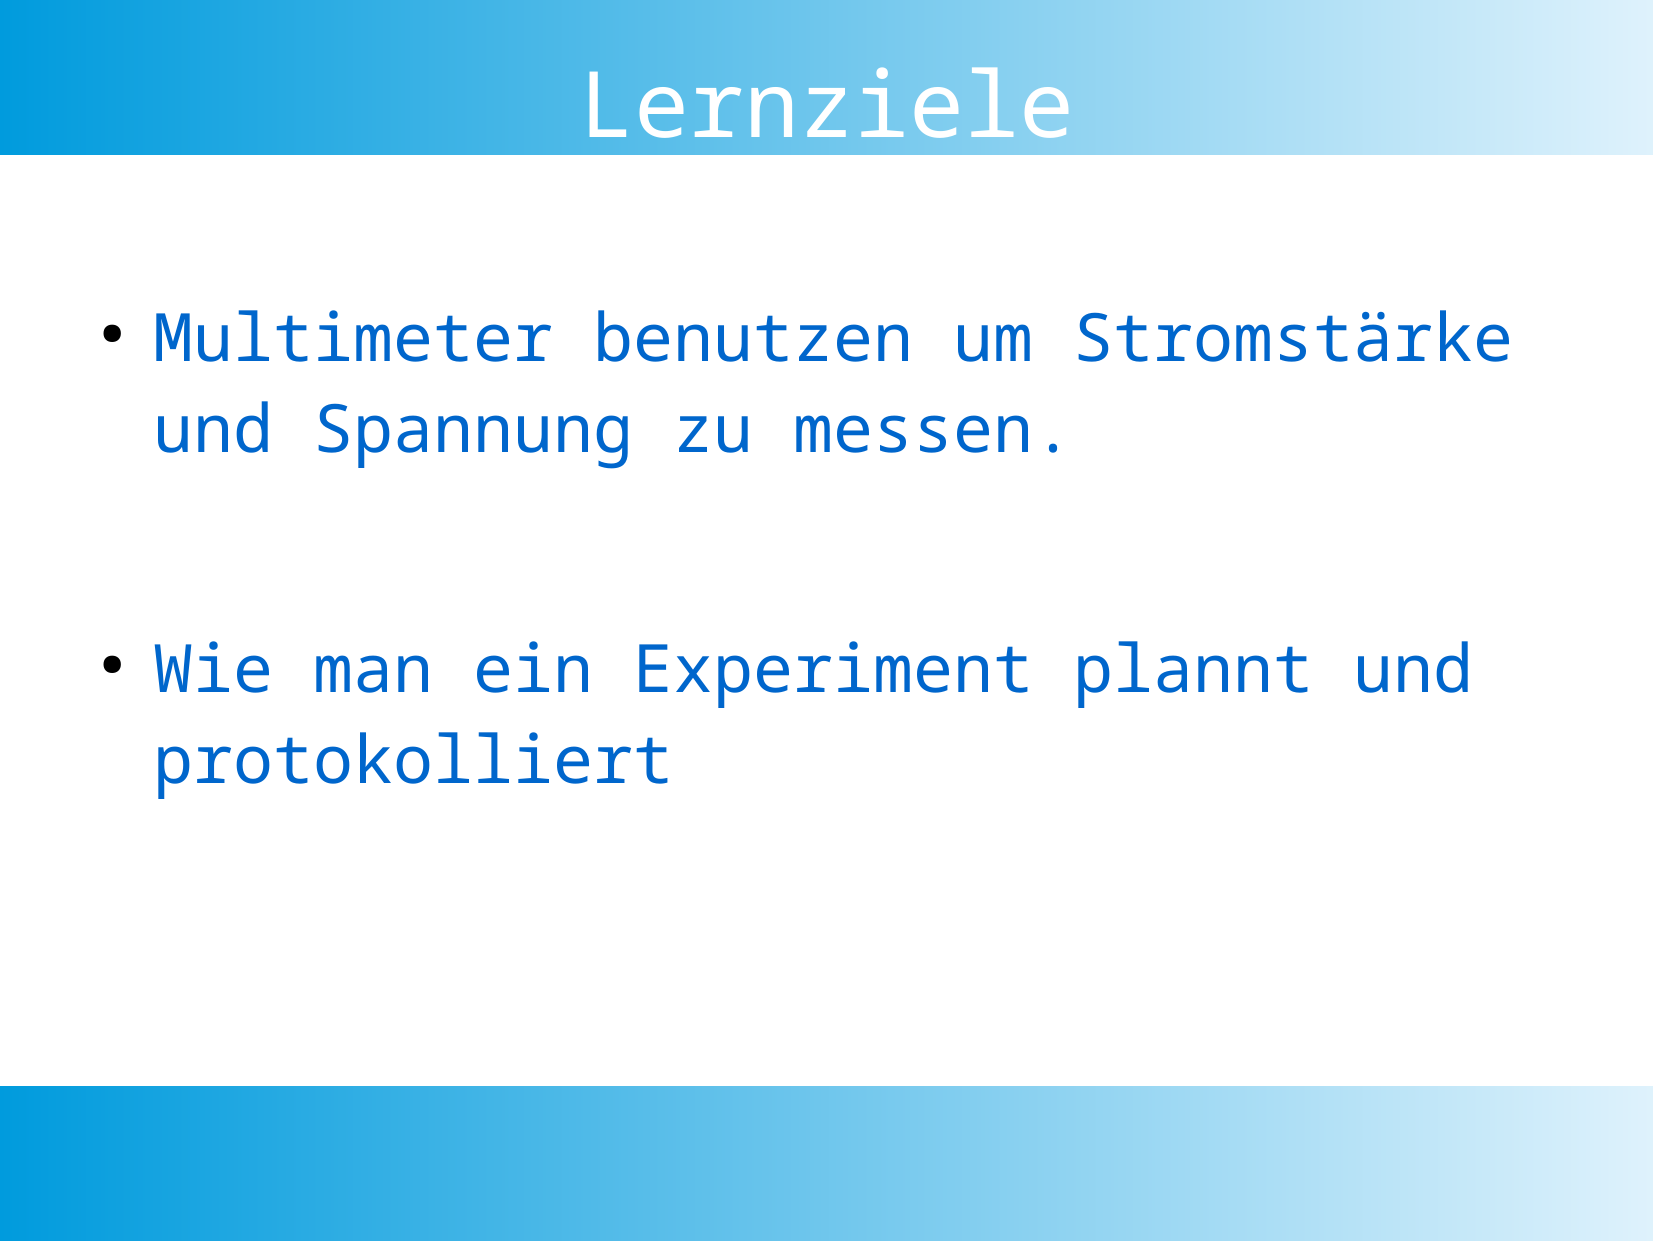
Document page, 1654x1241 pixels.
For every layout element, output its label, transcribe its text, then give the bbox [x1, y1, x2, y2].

list Multimeter benutzen um Stromstärke und Spannung zu messen. Wie man ein Experiment plannt und protokolliert [82, 290, 1642, 1010]
title Lernziele [82, 40, 1571, 163]
